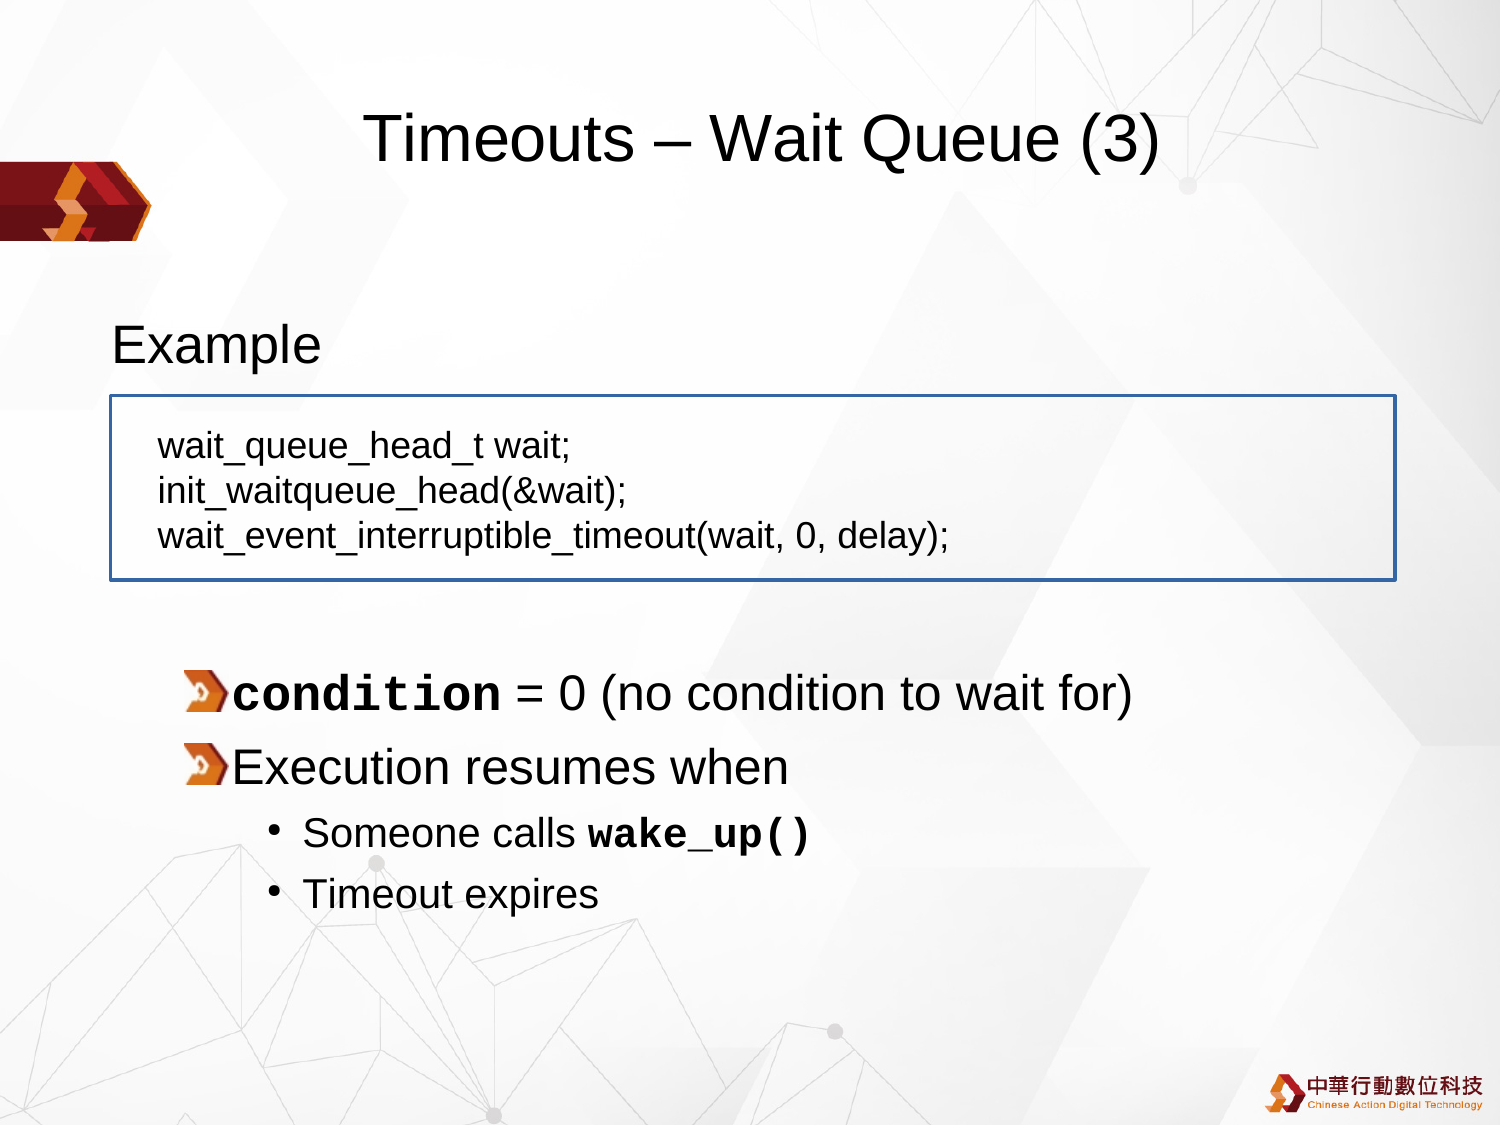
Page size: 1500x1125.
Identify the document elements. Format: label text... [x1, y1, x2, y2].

title Timeouts – Wait Queue (3) [75, 86, 1426, 200]
text_box Example [96, 302, 398, 383]
picture [0, 0, 1500, 1125]
text_box wait_queue_head_t wait; init_waitqueue_head(&wait); wait_event_interruptible_timeout(wait, 0, delay); [143, 413, 965, 564]
list condition = 0 (no condition to wait for) Execution resumes when Someone calls wake_up() Timeout expires [75, 262, 1426, 1006]
